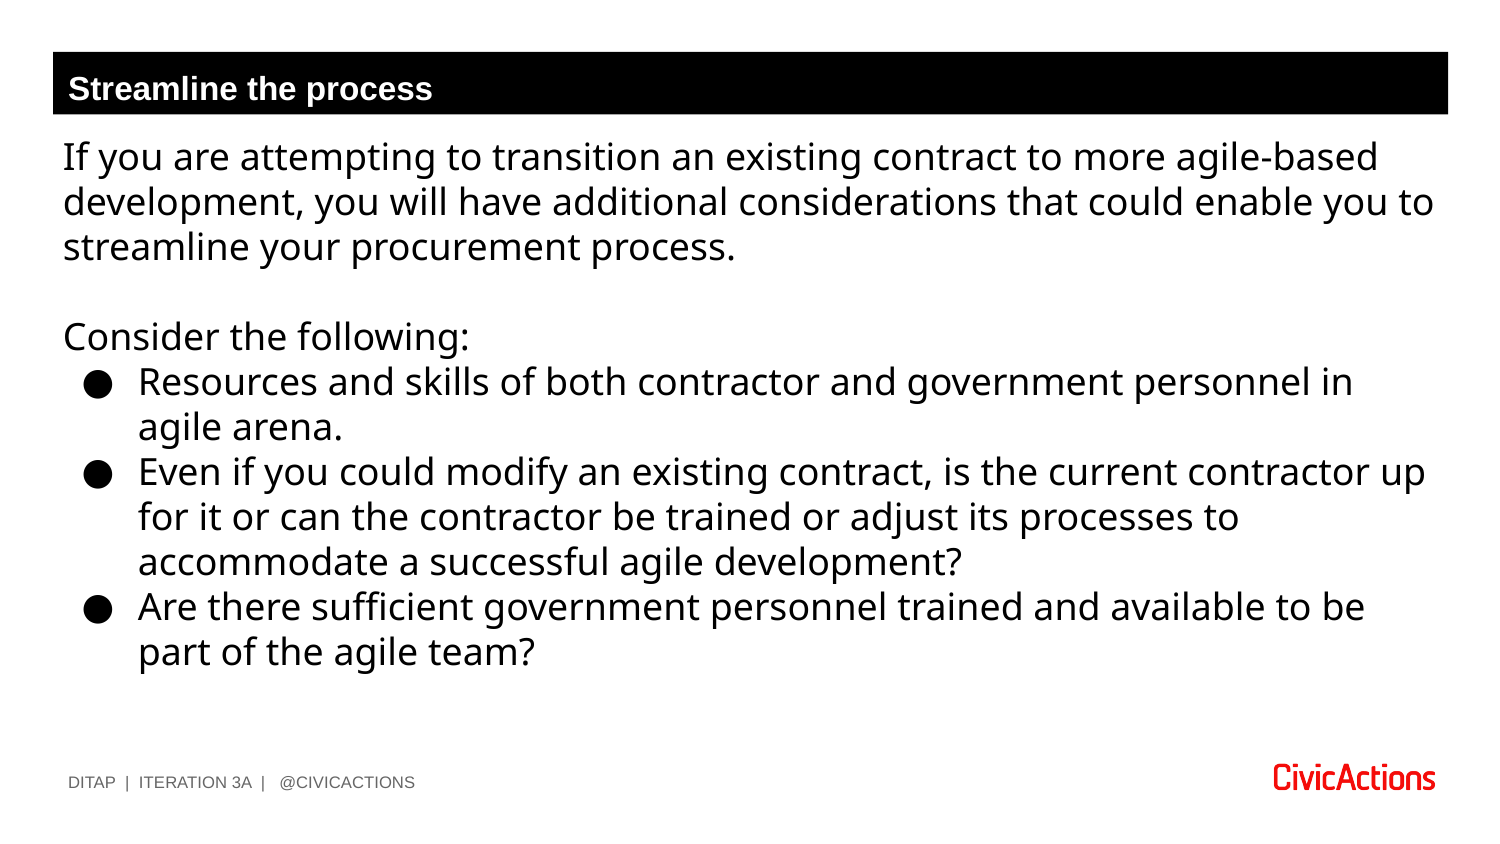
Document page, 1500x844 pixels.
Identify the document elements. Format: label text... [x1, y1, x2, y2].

picture [1271, 758, 1438, 795]
list If you are attempting to transition an existing contract to more agile-based development, you will have additional considerations that could enable you to streamline your procurement process. Consider the following: Resources and skills of both contractor and government personnel in agile arena. Even if you could modify an existing contract, is the current contractor up for it or can the contractor be trained or adjust its processes to accommodate a successful agile development? Are there sufficient government personnel trained and available to be part of the agile team? [53, 123, 1449, 605]
title Streamline the process [53, 51, 1449, 115]
